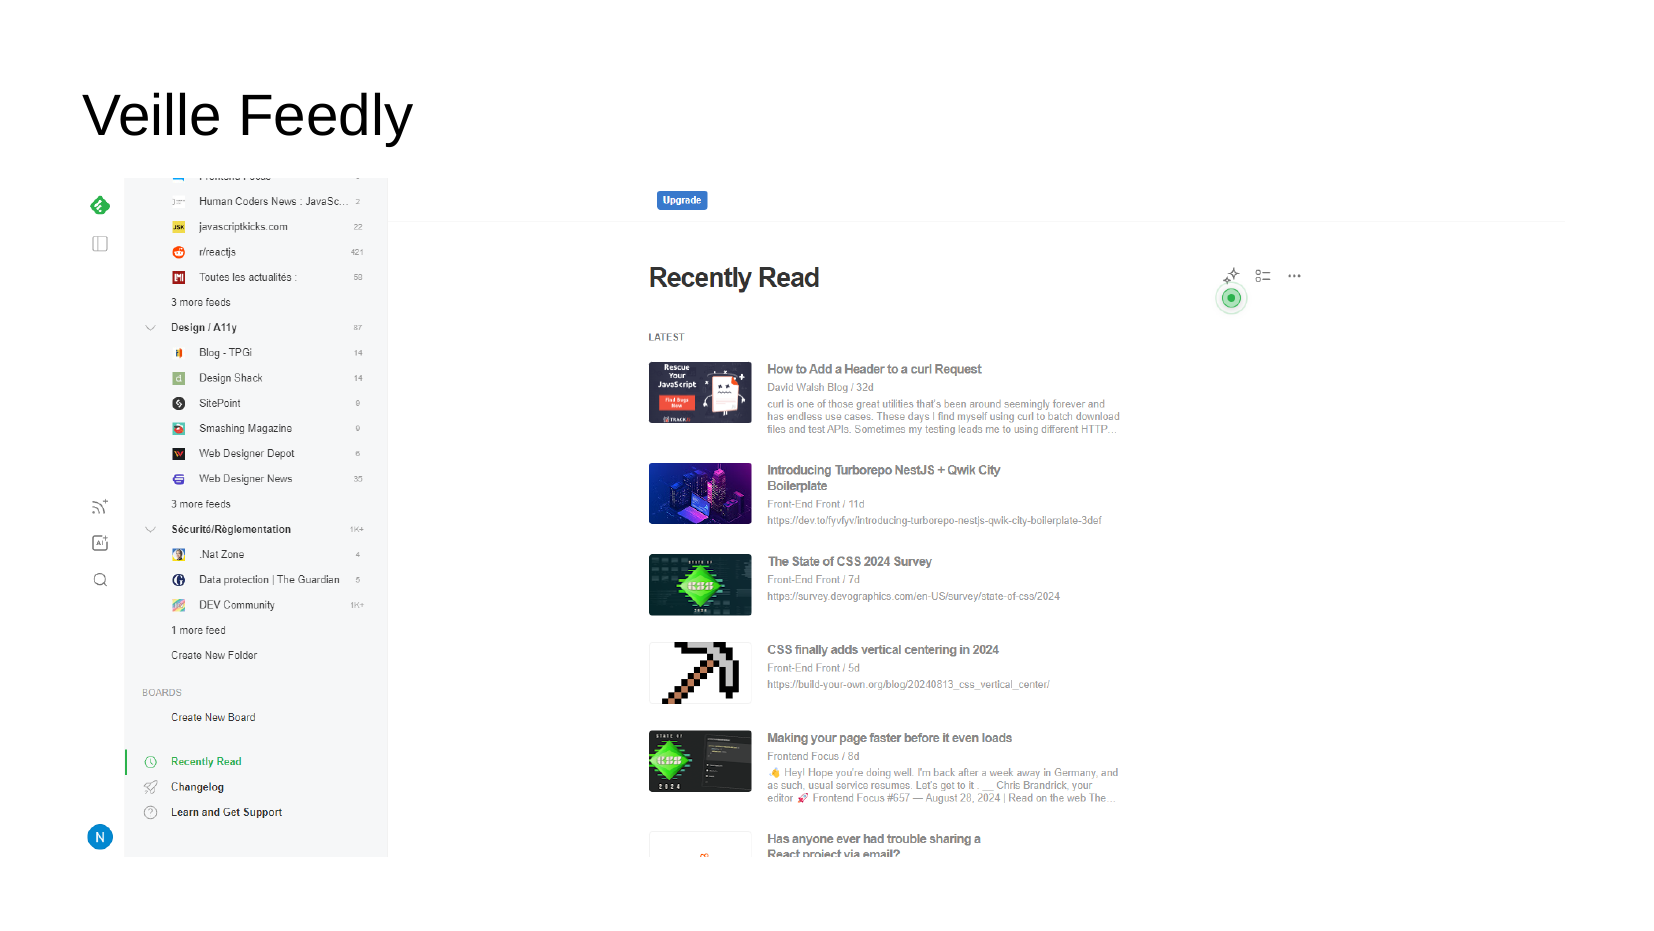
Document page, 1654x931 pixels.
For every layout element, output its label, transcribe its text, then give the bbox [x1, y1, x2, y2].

picture [80, 177, 1565, 857]
title Veille Feedly [82, 37, 1571, 193]
